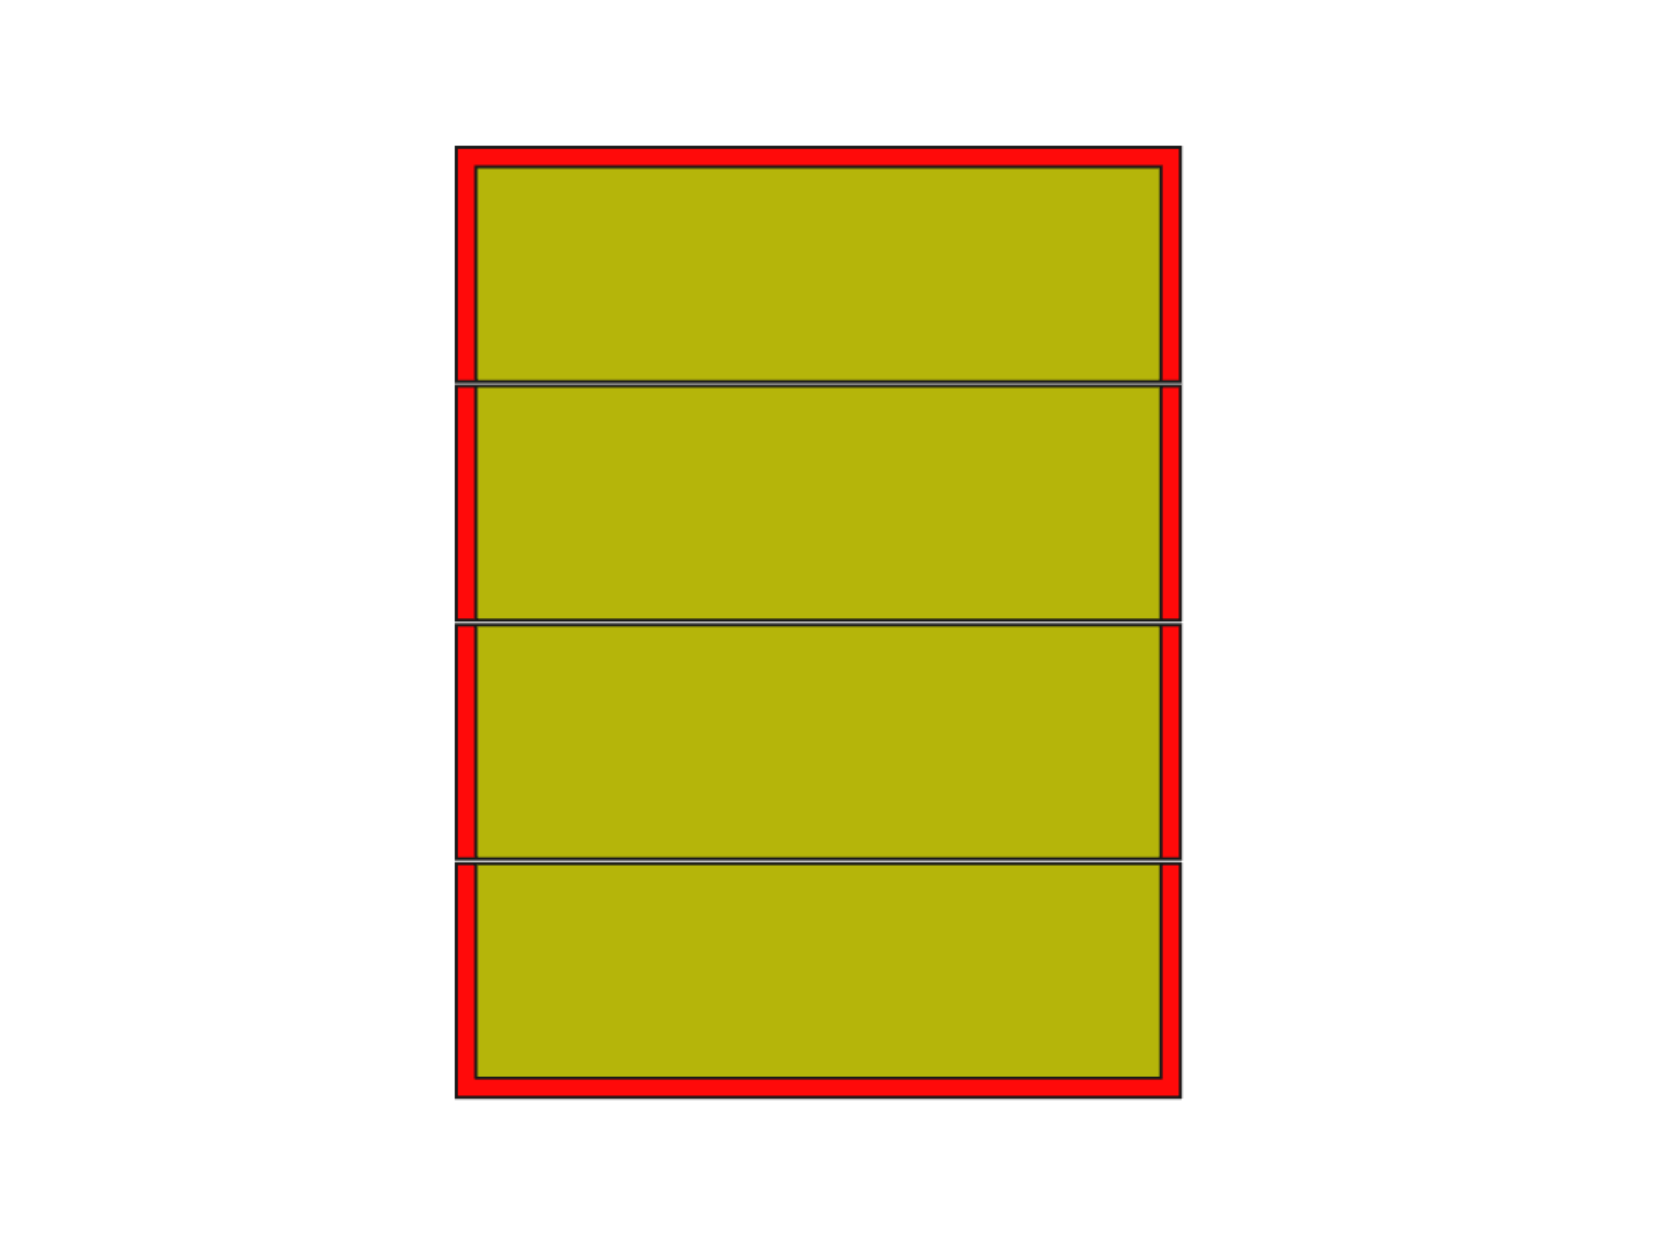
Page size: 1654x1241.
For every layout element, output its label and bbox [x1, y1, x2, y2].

picture [255, 0, 1629, 1174]
